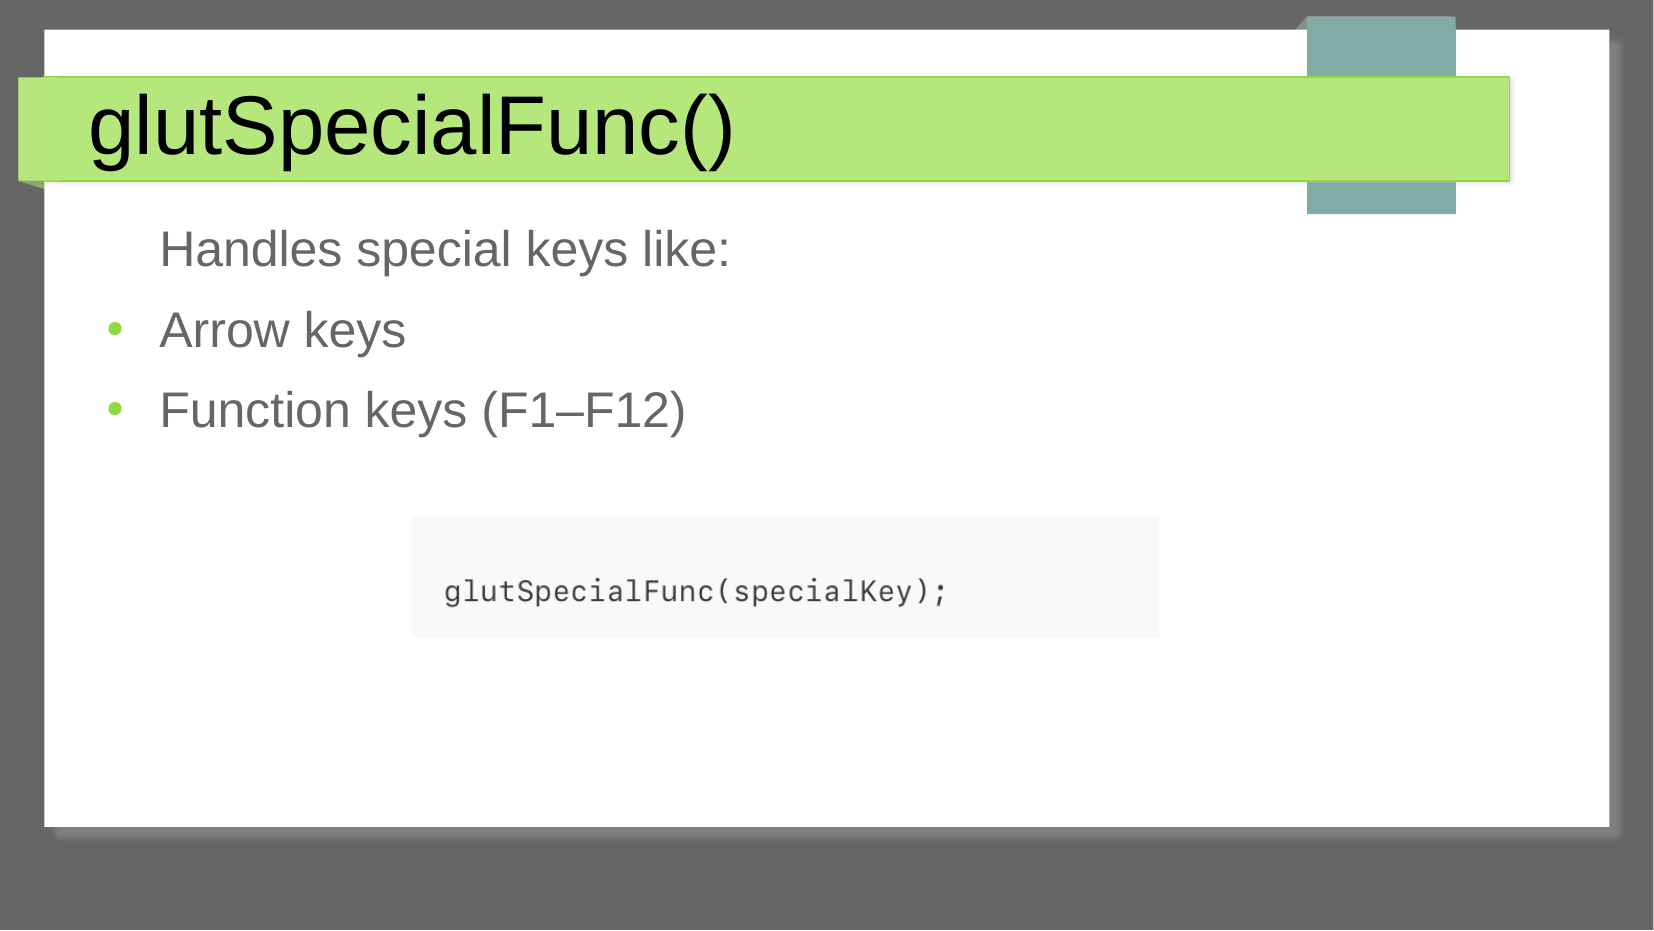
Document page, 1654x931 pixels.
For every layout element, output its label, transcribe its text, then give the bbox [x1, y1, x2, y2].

list Handles special keys like: Arrow keys Function keys (F1–F12) [88, 221, 1565, 813]
picture [412, 516, 1159, 638]
title glutSpecialFunc() [88, 73, 1506, 178]
